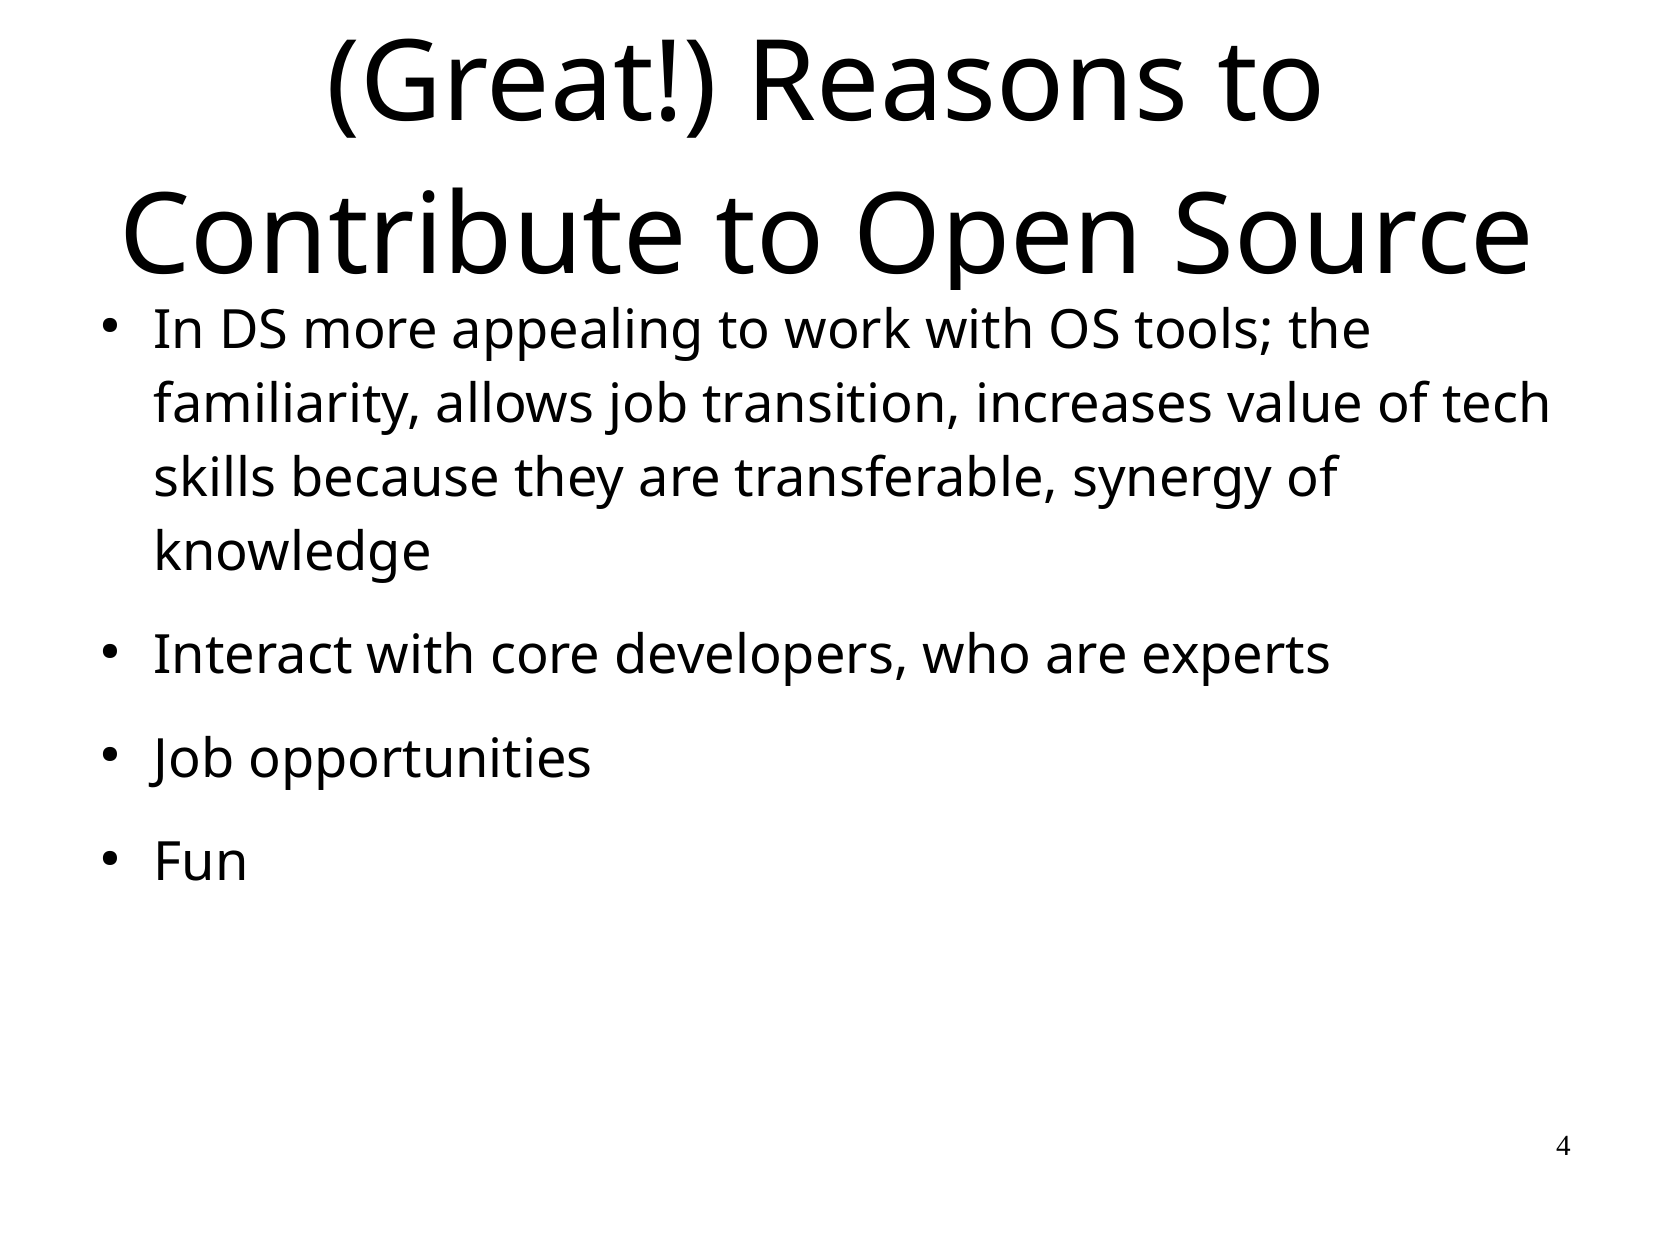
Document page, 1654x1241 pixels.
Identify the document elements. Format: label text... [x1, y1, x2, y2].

list In DS more appealing to work with OS tools; the familiarity, allows job transition, increases value of tech skills because they are transferable, synergy of knowledge Interact with core developers, who are experts Job opportunities Fun [82, 290, 1571, 1010]
title (Great!) Reasons to Contribute to Open Source [82, 26, 1571, 280]
